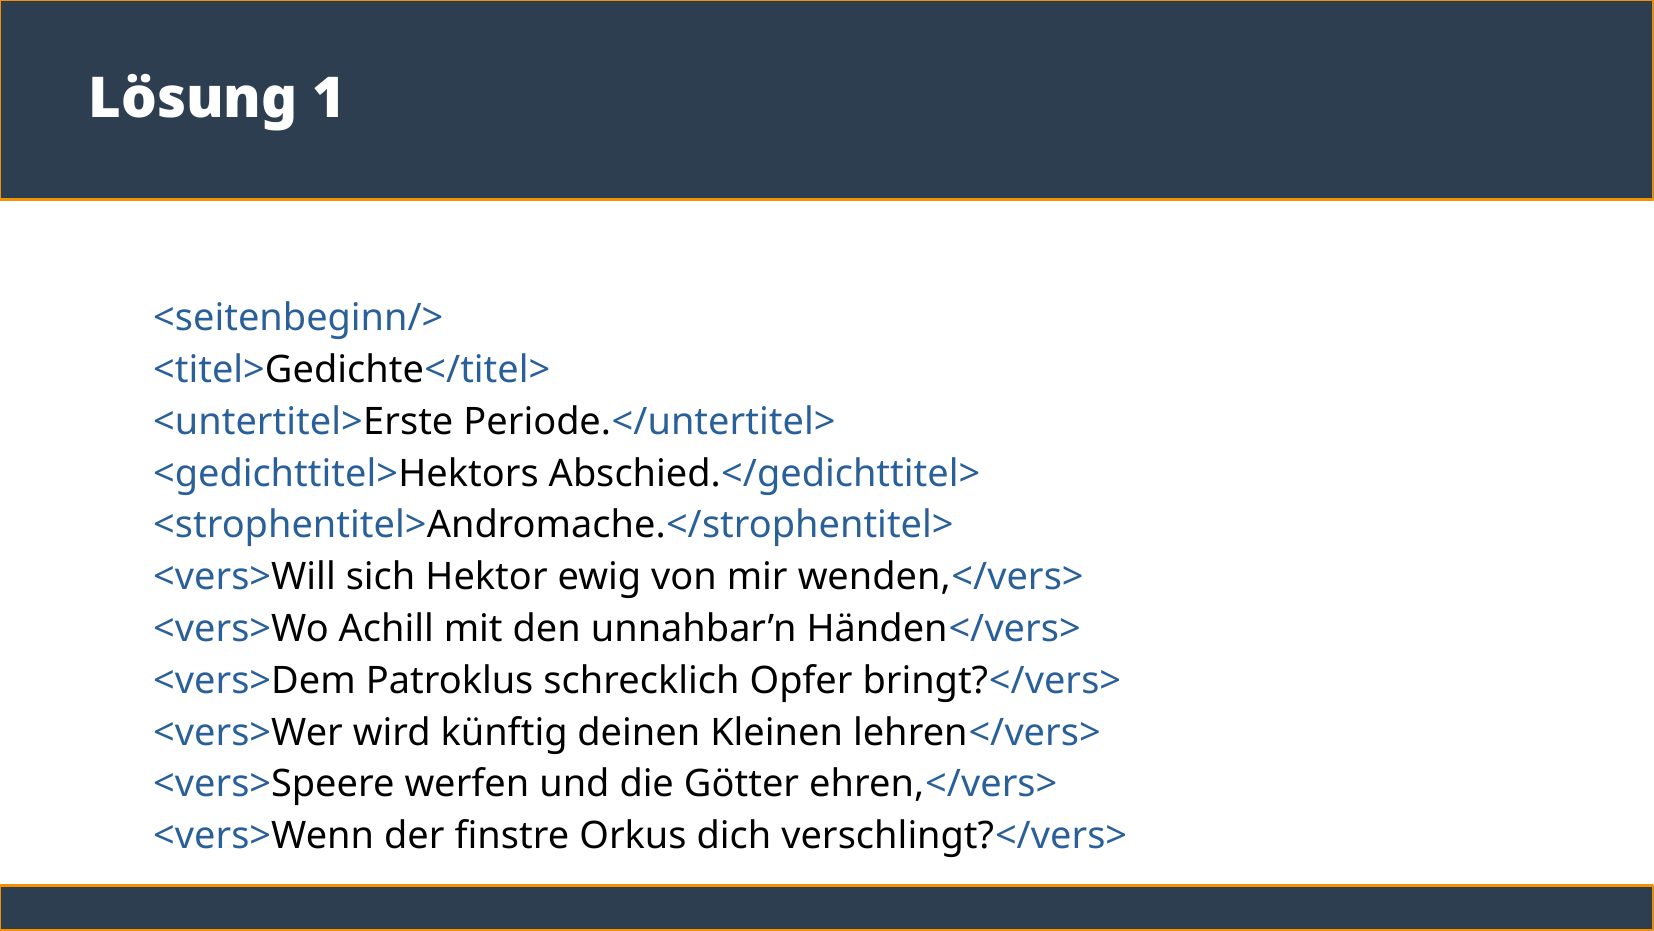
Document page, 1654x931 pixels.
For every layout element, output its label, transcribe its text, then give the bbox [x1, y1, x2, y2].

title Lösung 1 [88, 14, 1565, 178]
list <seitenbeginn/> <titel>Gedichte</titel> <untertitel>Erste Periode.</untertitel> <gedichttitel>Hektors Abschied.</gedichttitel> <strophentitel>Andromache.</strophentitel> <vers>Will sich Hektor ewig von mir wenden,</vers> <vers>Wo Achill mit den unnahbar’n Händen</vers> <vers>Dem Patroklus schrecklich Opfer bringt?</vers> <vers>Wer wird künftig deinen Kleinen lehren</vers> <vers>Speere werfen und die Götter ehren,</vers> <vers>Wenn der finstre Orkus dich verschlingt?</vers> [88, 218, 1565, 869]
